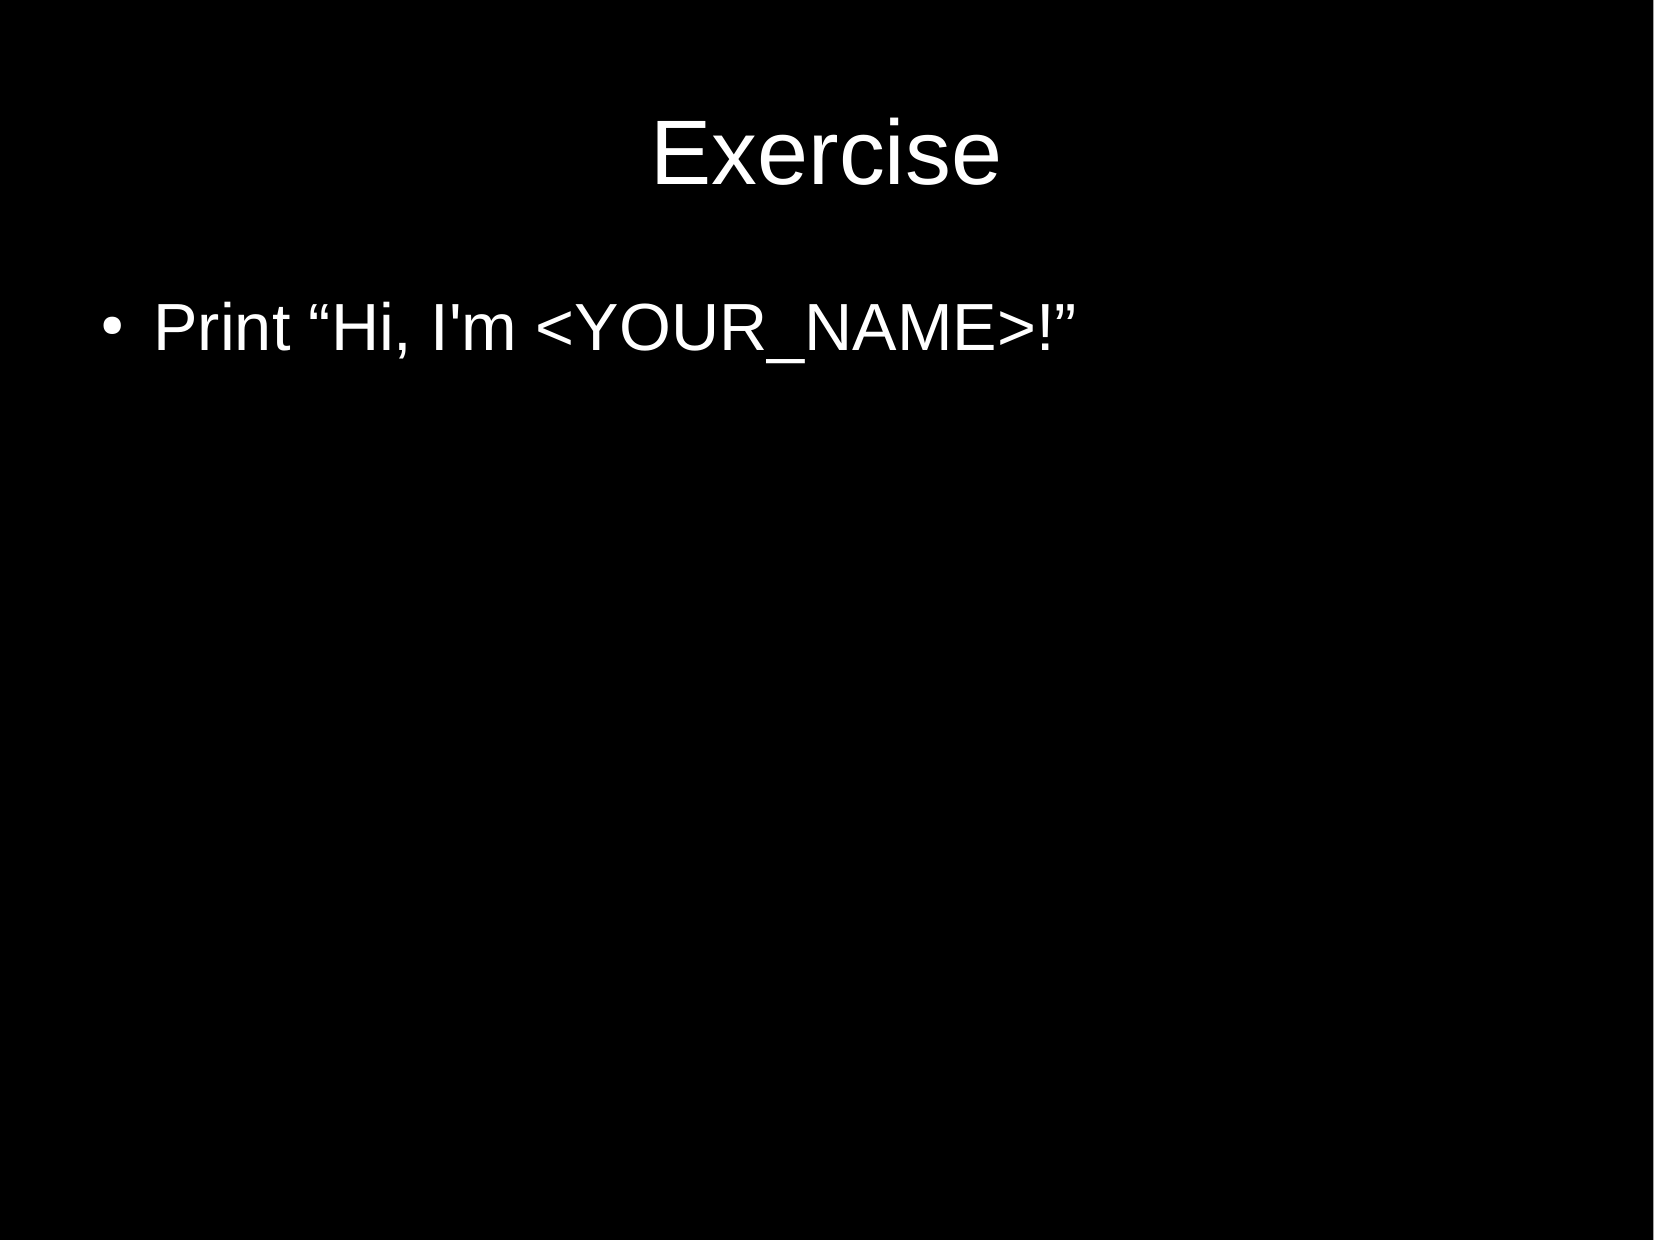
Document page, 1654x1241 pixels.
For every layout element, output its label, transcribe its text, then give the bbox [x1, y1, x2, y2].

title Exercise [82, 49, 1571, 257]
list Print “Hi, I'm <YOUR_NAME>!” [82, 290, 1571, 1010]
